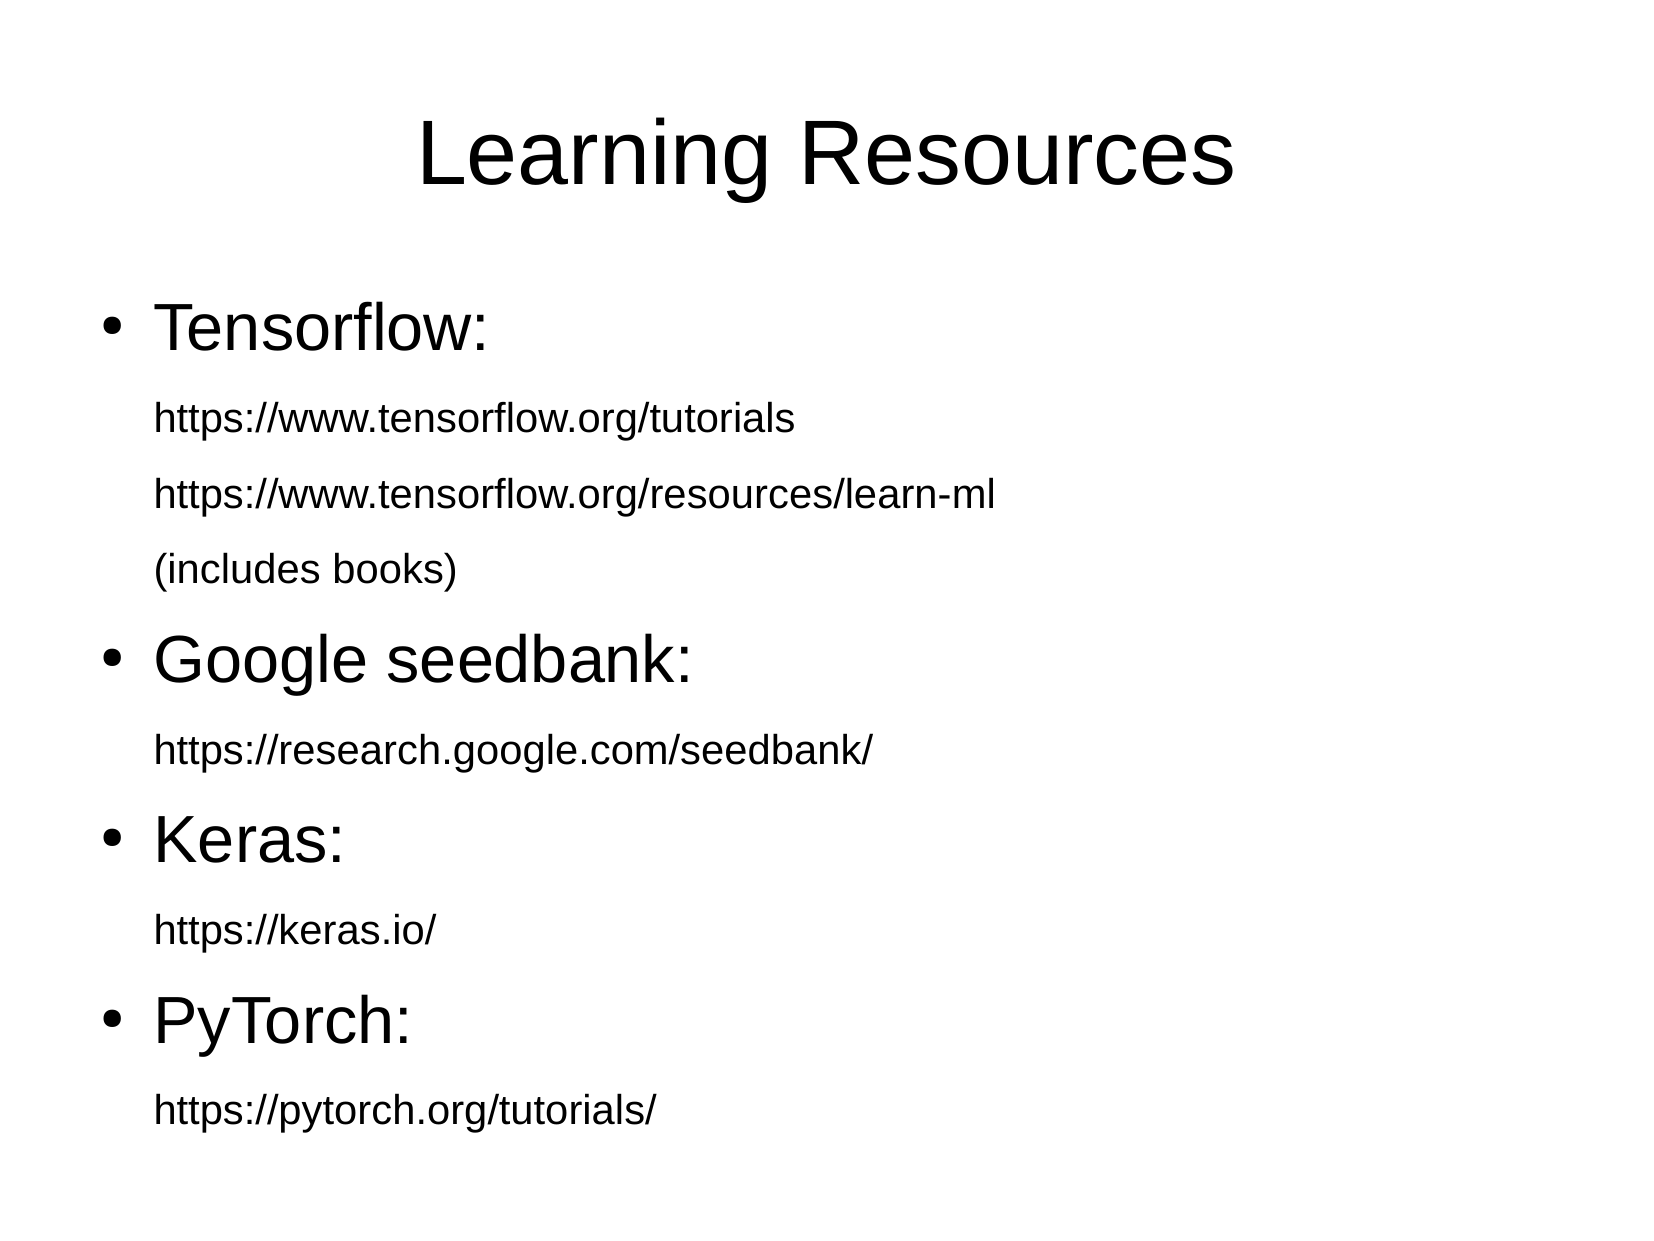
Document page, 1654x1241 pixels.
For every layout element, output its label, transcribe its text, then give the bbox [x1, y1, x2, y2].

title Learning Resources [82, 49, 1571, 257]
list Tensorflow: https://www.tensorflow.org/tutorials https://www.tensorflow.org/resources/learn-ml (includes books) Google seedbank: https://research.google.com/seedbank/ Keras: https://keras.io/ PyTorch: https://pytorch.org/tutorials/ [82, 290, 1571, 1240]
